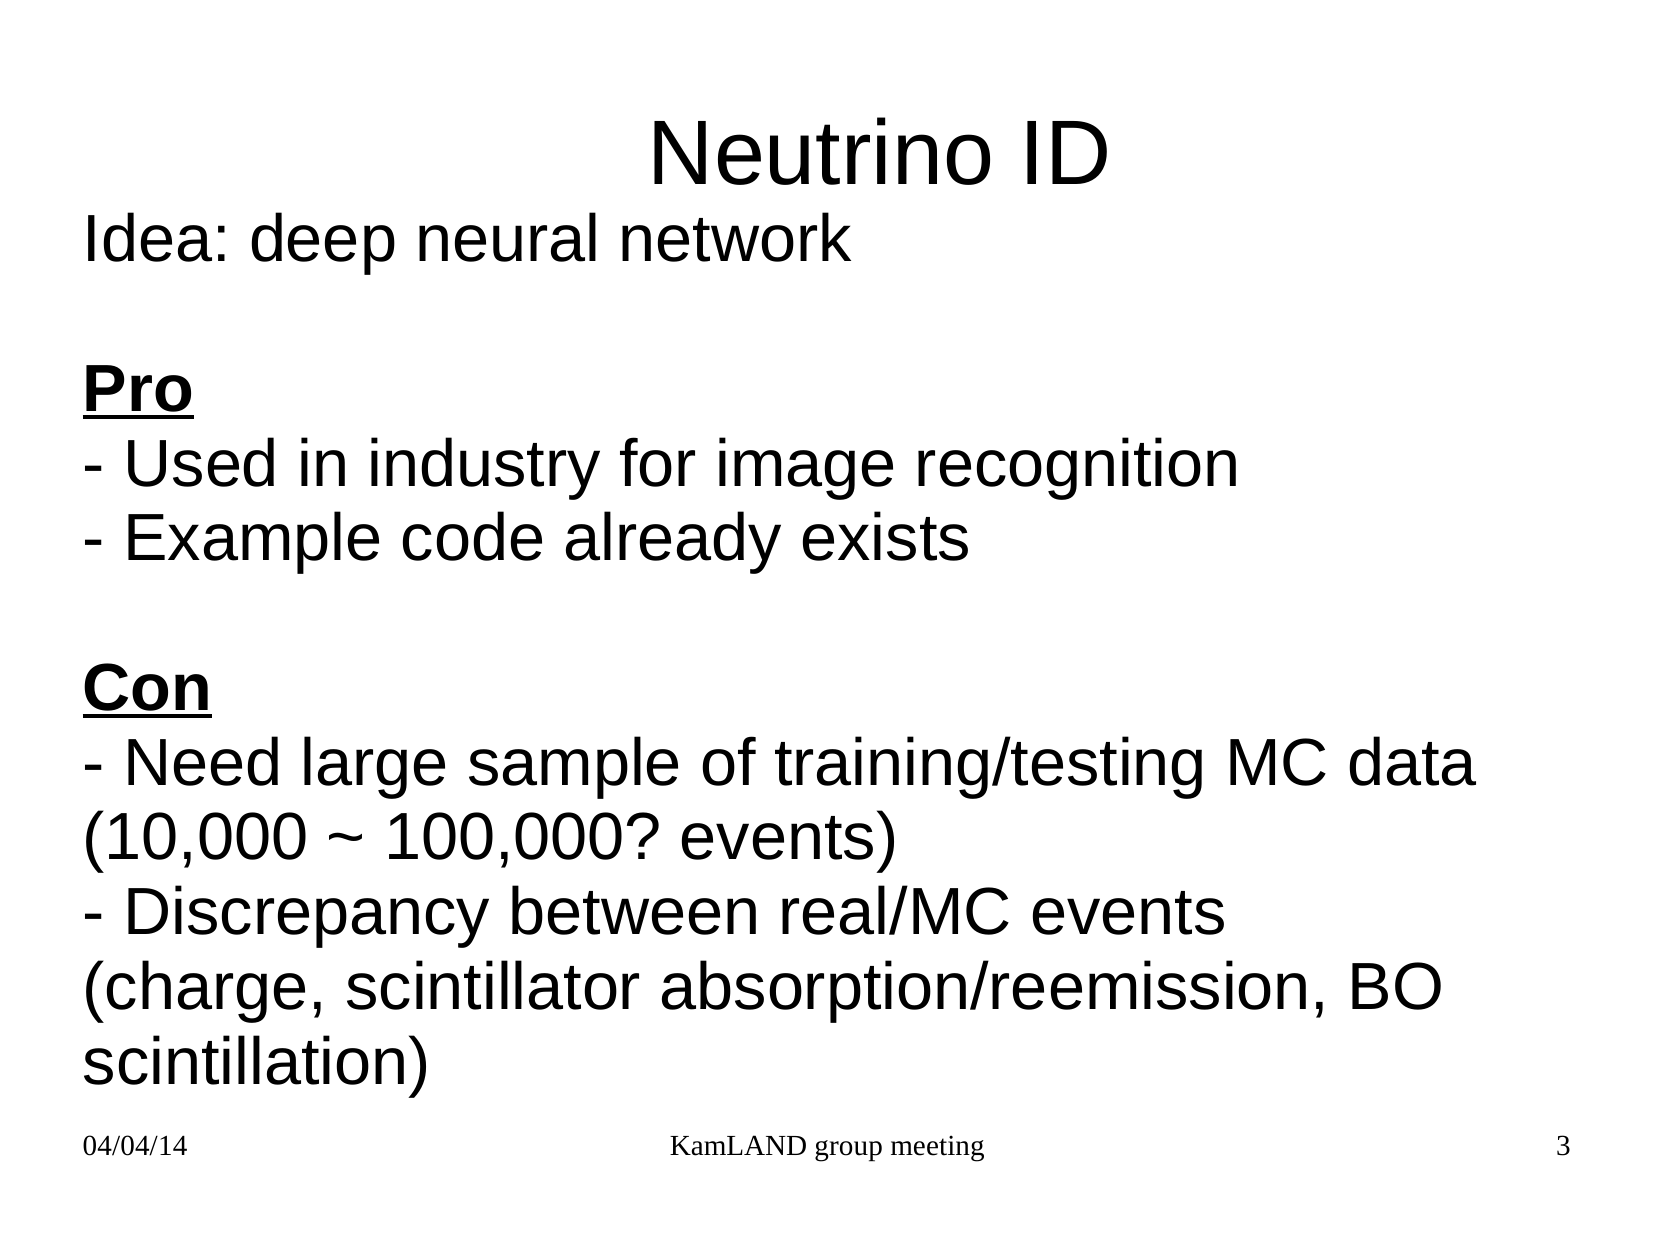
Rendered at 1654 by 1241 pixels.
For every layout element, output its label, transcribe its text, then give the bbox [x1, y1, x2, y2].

title Neutrino ID [82, 49, 1571, 257]
subtitle Idea: deep neural network Pro - Used in industry for image recognition - Example code already exists Con - Need large sample of training/testing MC data (10,000 ~ 100,000? events) - Discrepancy between real/MC events (charge, scintillator absorption/reemission, BO scintillation) [82, 257, 1538, 1099]
